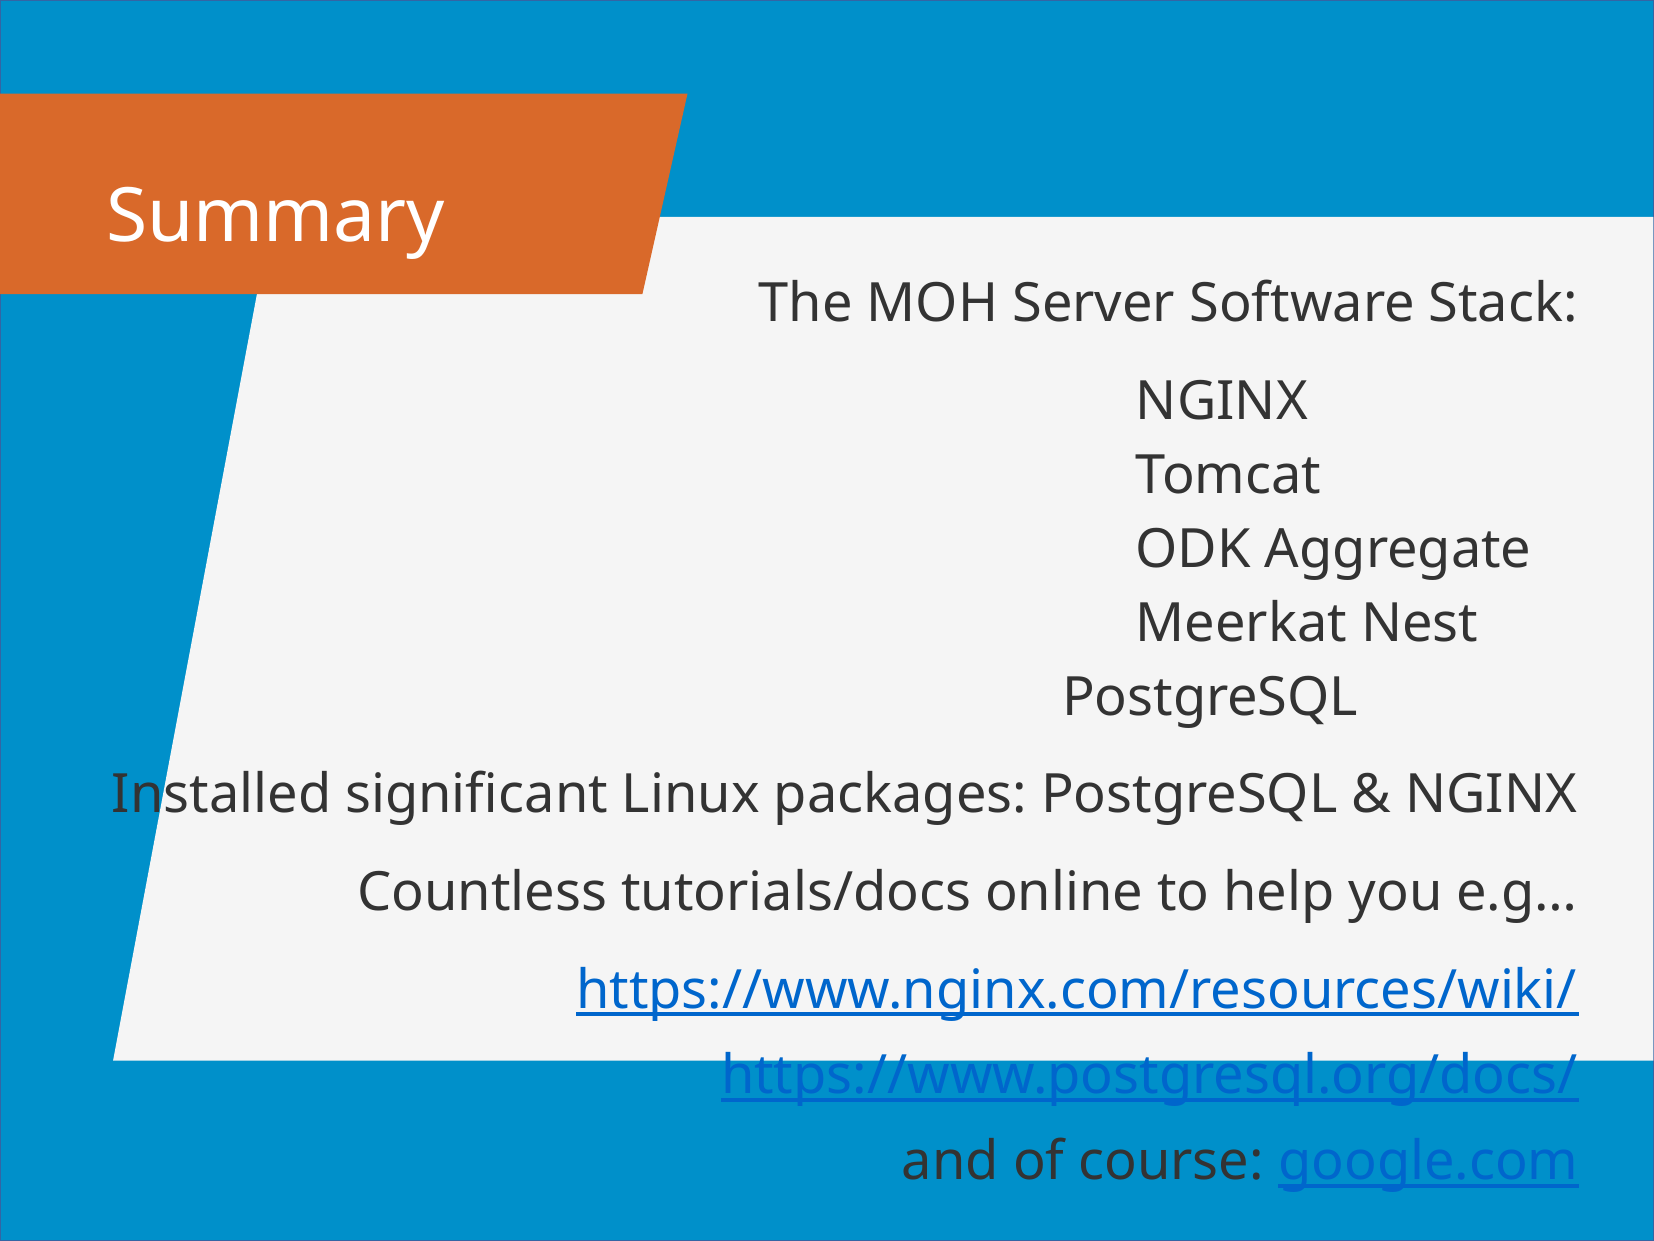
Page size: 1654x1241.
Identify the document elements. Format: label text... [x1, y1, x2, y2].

text_box [0, 0, 1654, 1241]
text_box The MOH Server Software Stack: NGINX Tomcat ODK Aggregate Meerkat Nest PostgreSQL Installed significant Linux packages: PostgreSQL & NGINX Countless tutorials/docs online to help you e.g… https://www.nginx.com/resources/wiki/ https://www.postgresql.org/docs/ and of course: google.com [81, 256, 1594, 1110]
text_box Summary [91, 153, 626, 256]
